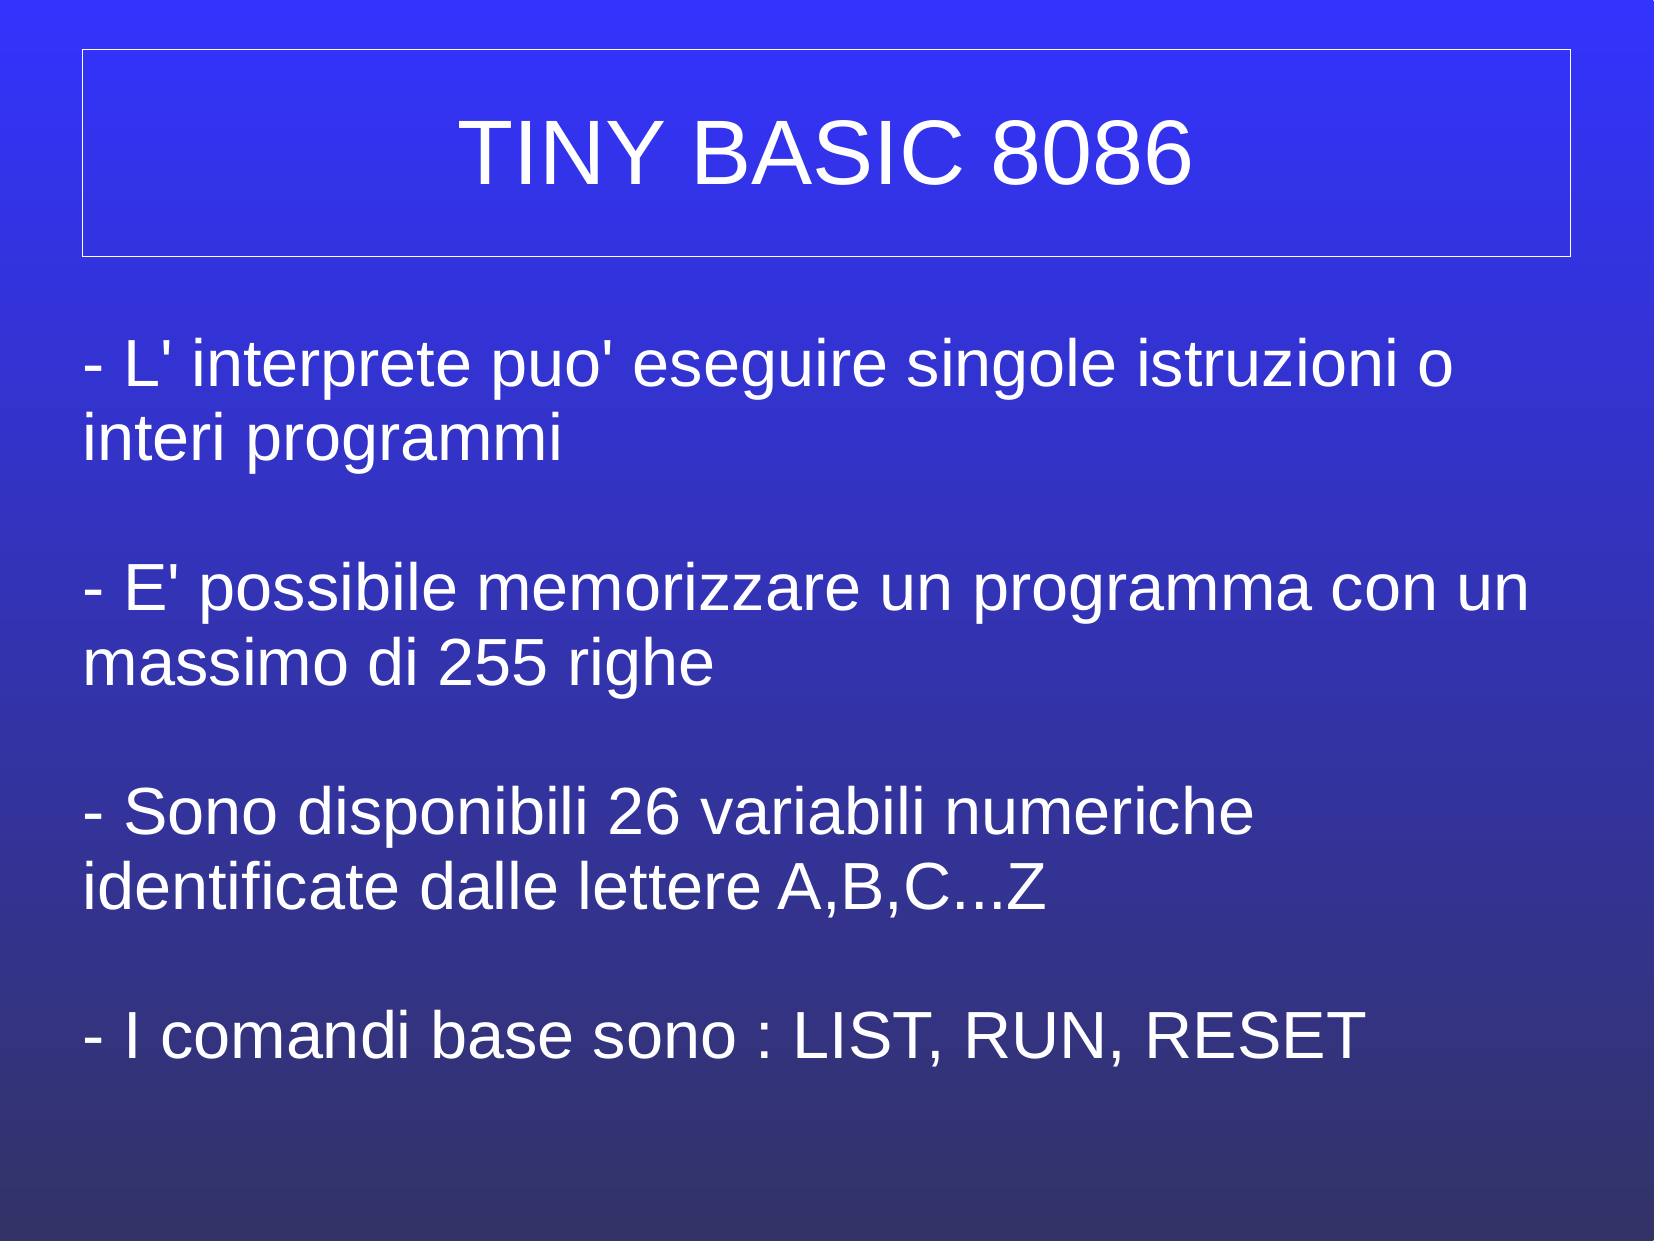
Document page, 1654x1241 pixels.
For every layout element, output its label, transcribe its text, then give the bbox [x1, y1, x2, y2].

title TINY BASIC 8086 [82, 49, 1571, 257]
subtitle - L' interprete puo' eseguire singole istruzioni o interi programmi - E' possibile memorizzare un programma con un massimo di 255 righe - Sono disponibili 26 variabili numeriche identificate dalle lettere A,B,C...Z - I comandi base sono : LIST, RUN, RESET [82, 290, 1571, 1109]
